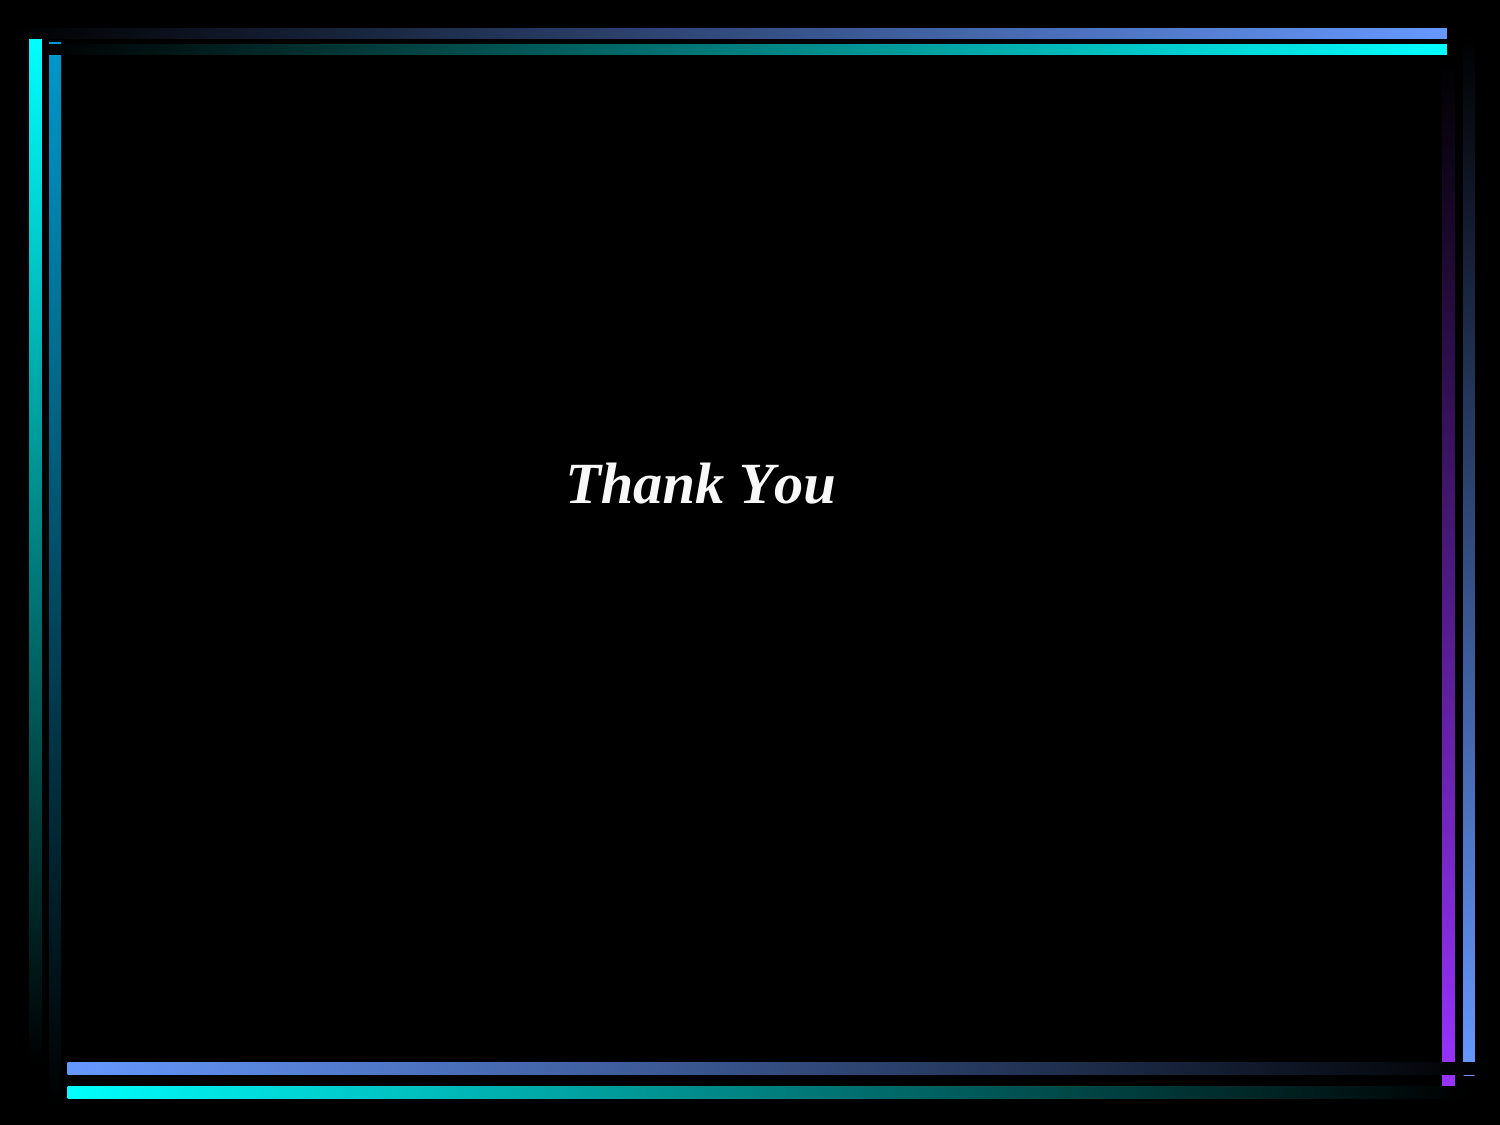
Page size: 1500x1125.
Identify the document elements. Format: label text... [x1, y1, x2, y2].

text_box Thank You [550, 437, 851, 523]
